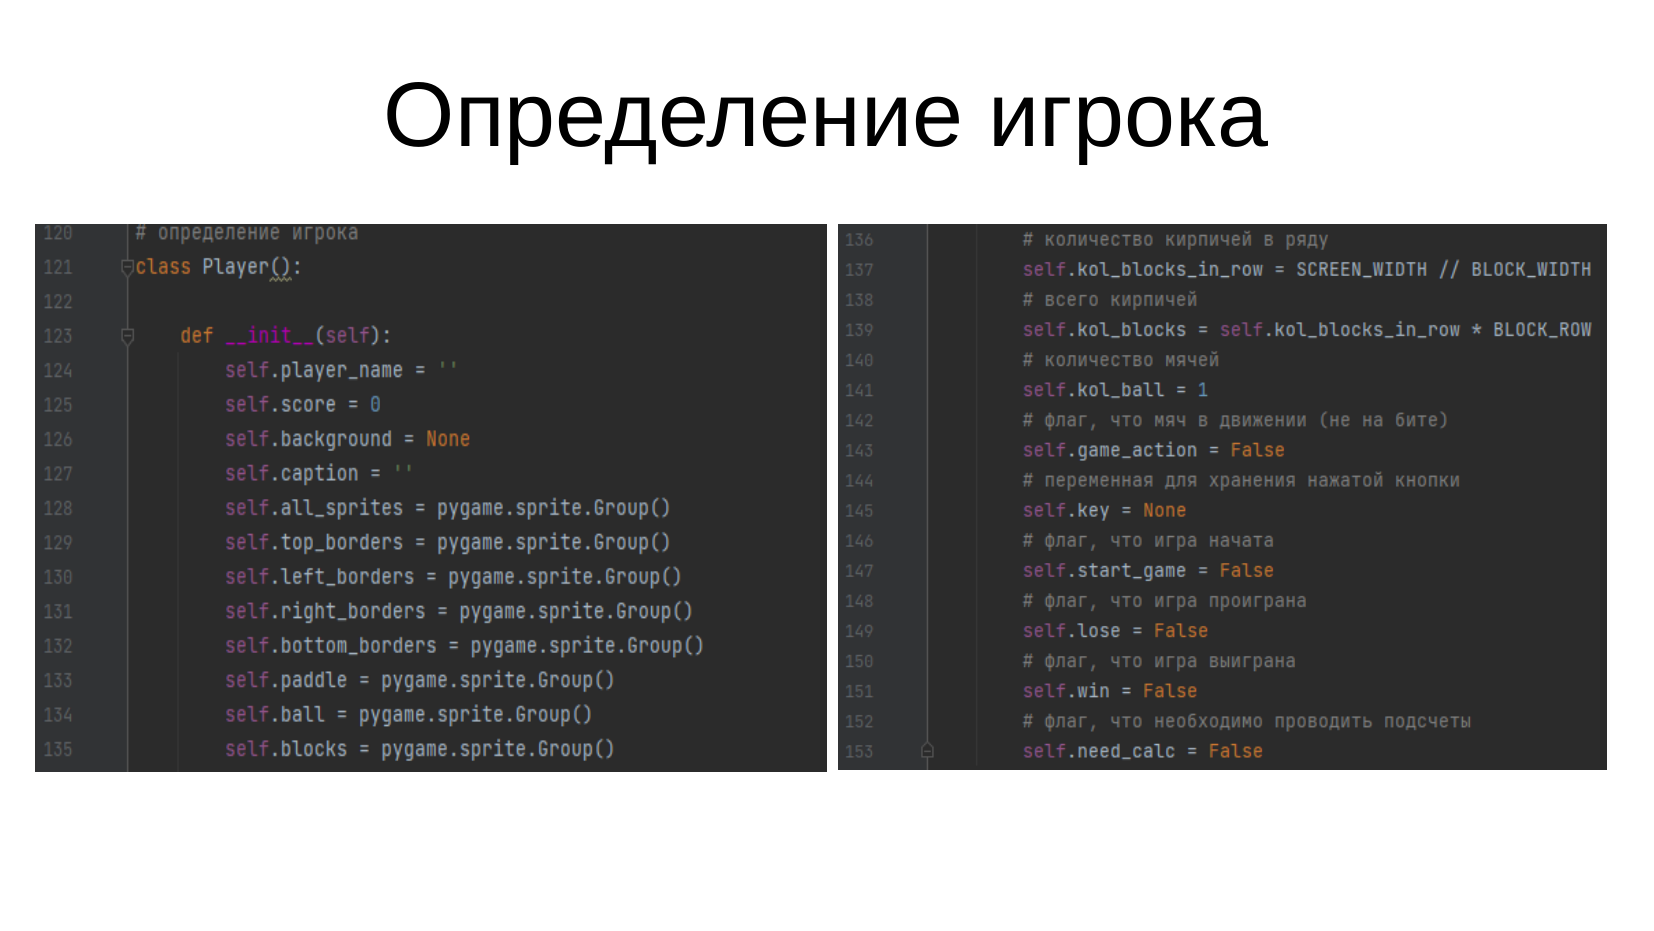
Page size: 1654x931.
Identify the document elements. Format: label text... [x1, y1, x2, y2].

picture [35, 224, 827, 772]
title Определение игрока [82, 37, 1571, 193]
picture [838, 224, 1607, 770]
